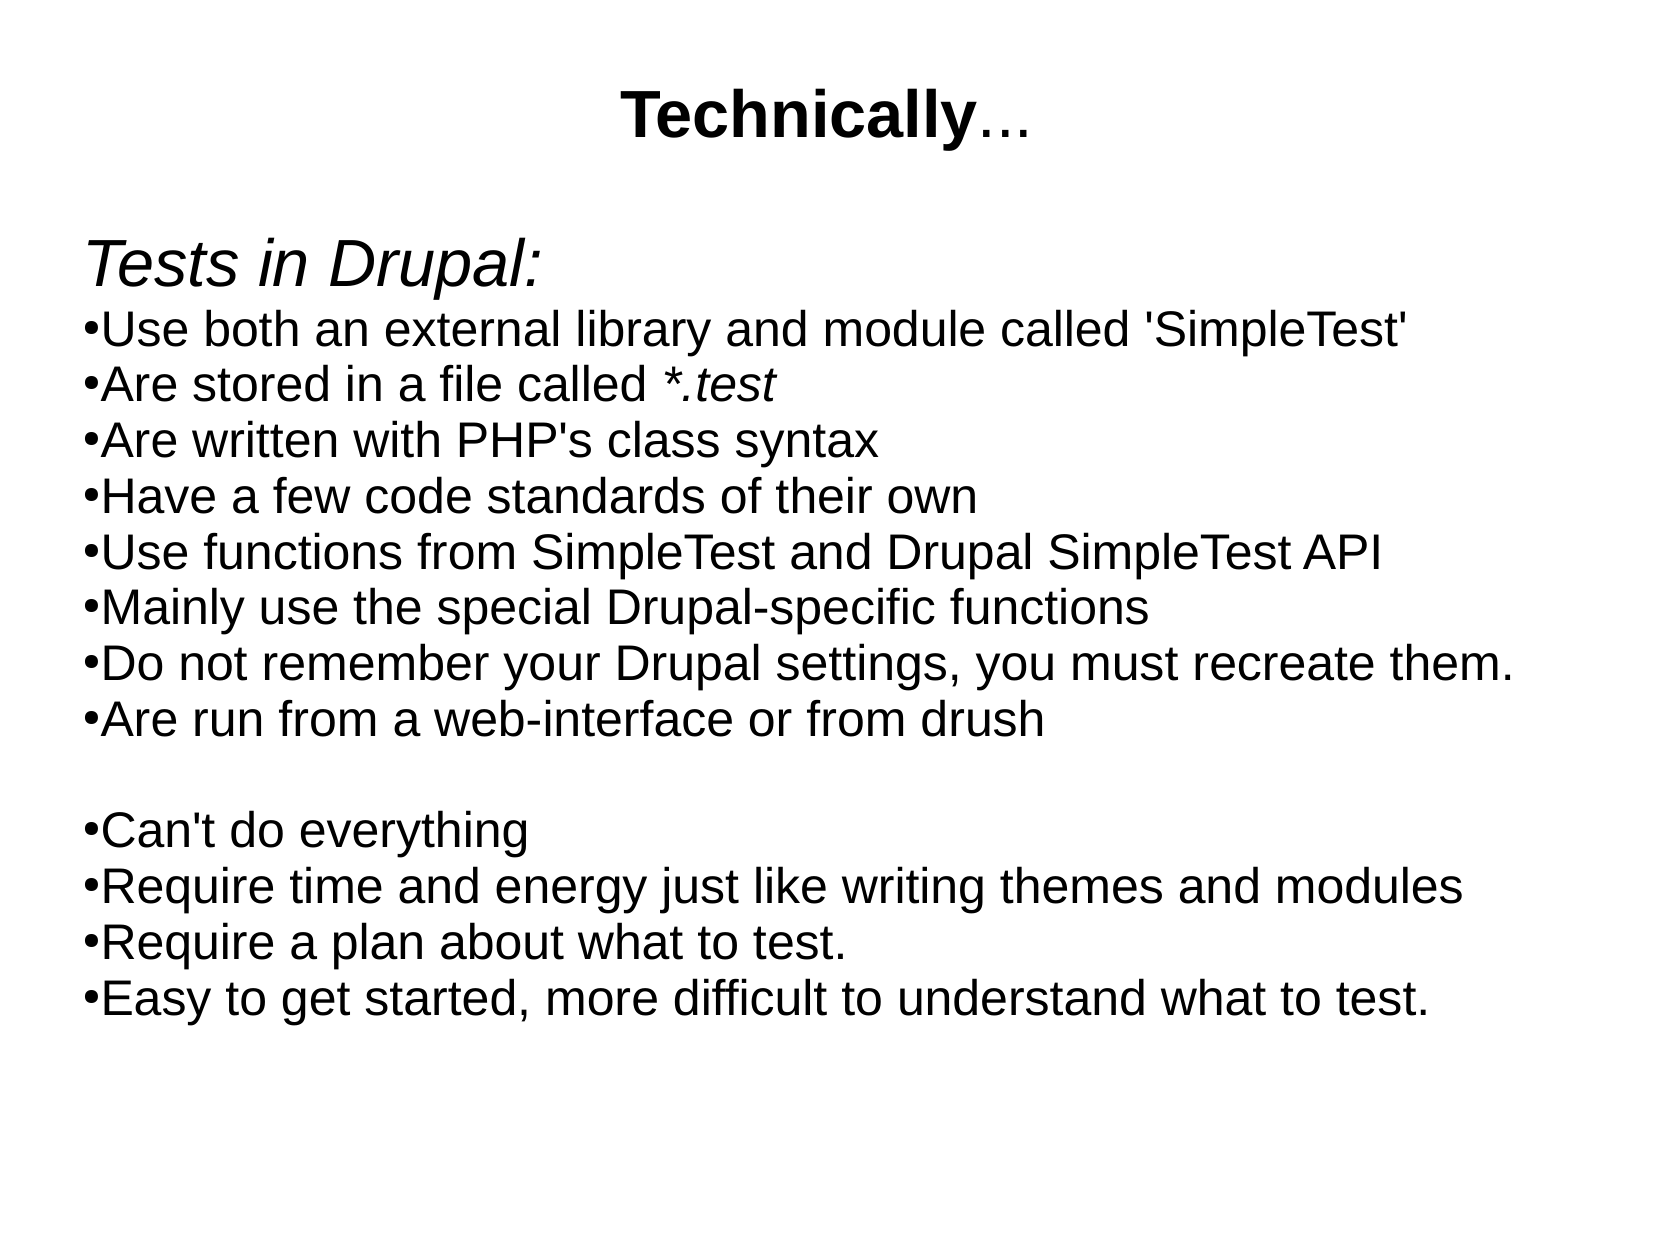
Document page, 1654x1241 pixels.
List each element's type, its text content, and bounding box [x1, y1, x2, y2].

subtitle Technically... Tests in Drupal: Use both an external library and module called 'SimpleTest' Are stored in a file called *.test Are written with PHP's class syntax Have a few code standards of their own Use functions from SimpleTest and Drupal SimpleTest API Mainly use the special Drupal-specific functions Do not remember your Drupal settings, you must recreate them. Are run from a web-interface or from drush Can't do everything Require time and energy just like writing themes and modules Require a plan about what to test. Easy to get started, more difficult to understand what to test. [82, 56, 1571, 1102]
